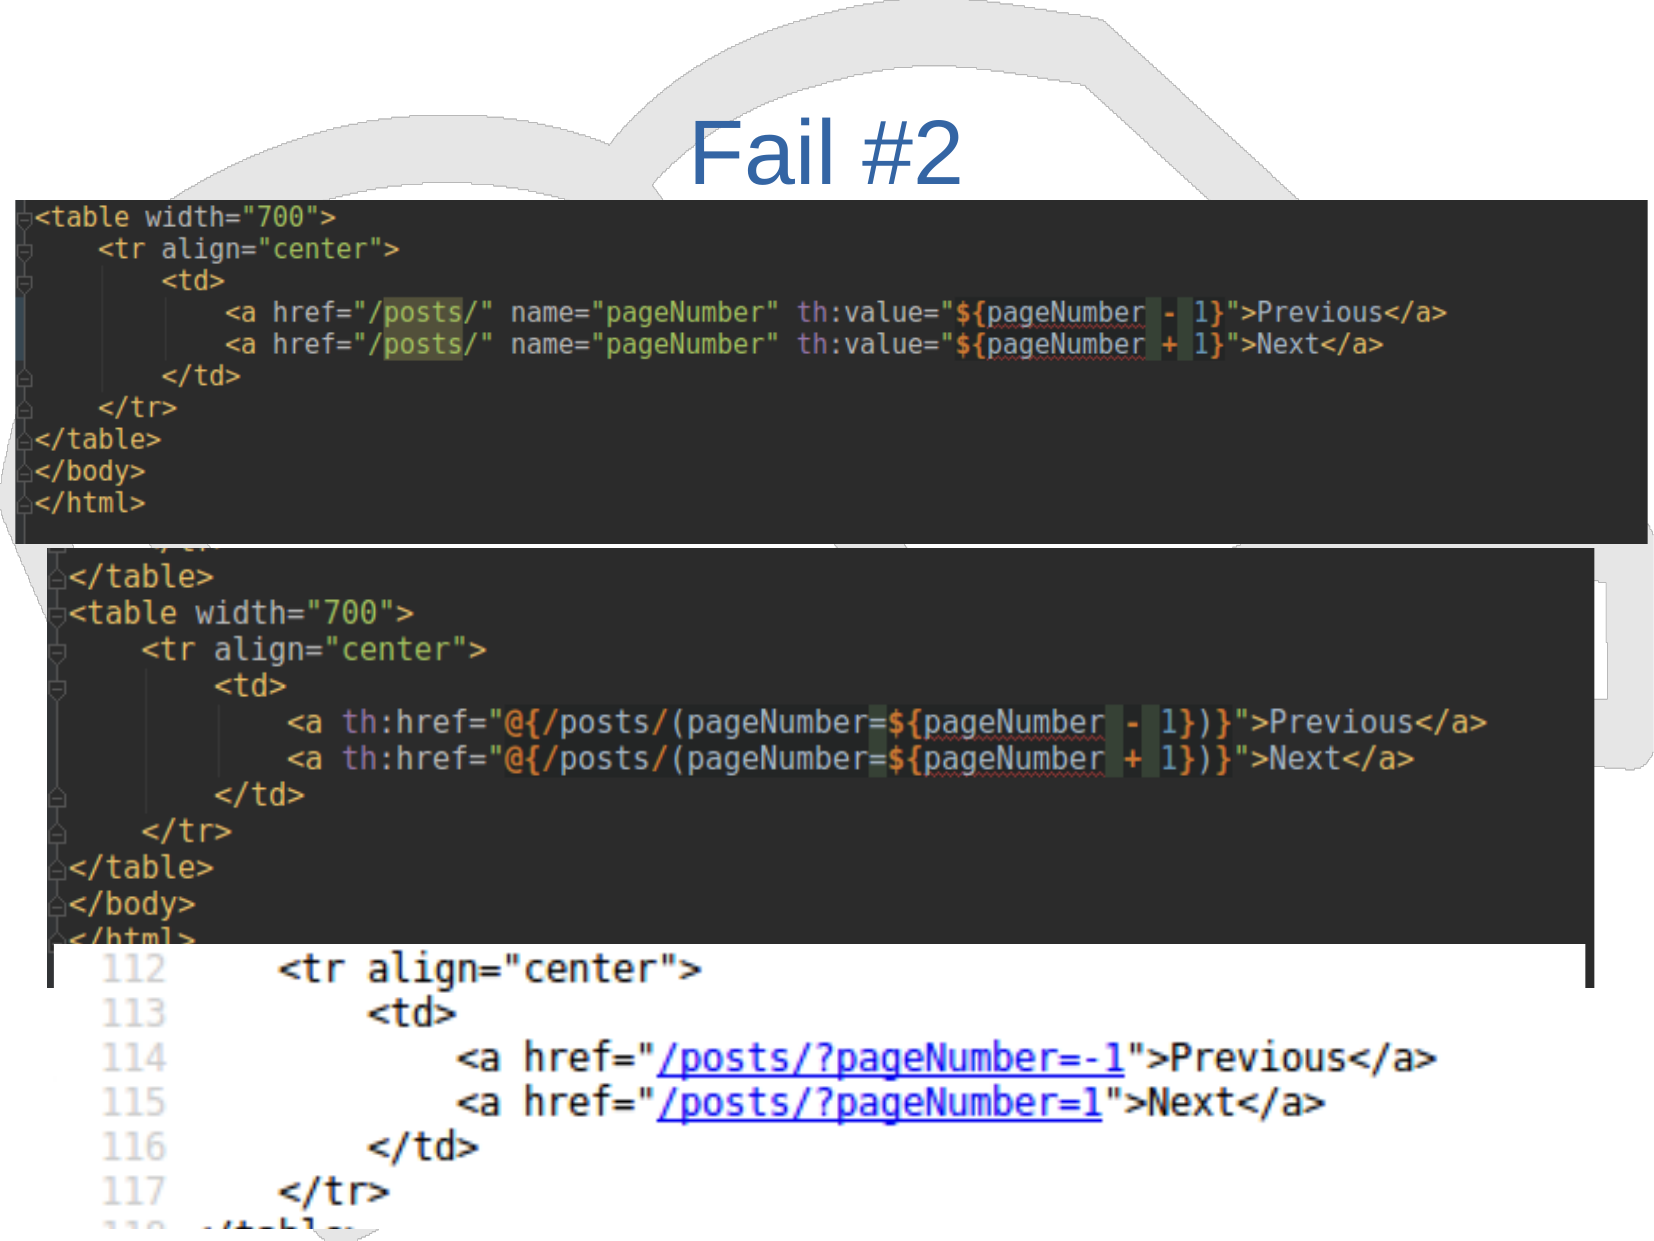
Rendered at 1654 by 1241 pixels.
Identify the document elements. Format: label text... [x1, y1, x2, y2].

picture [0, 0, 1654, 1241]
title Fail #2 [82, 49, 1571, 200]
